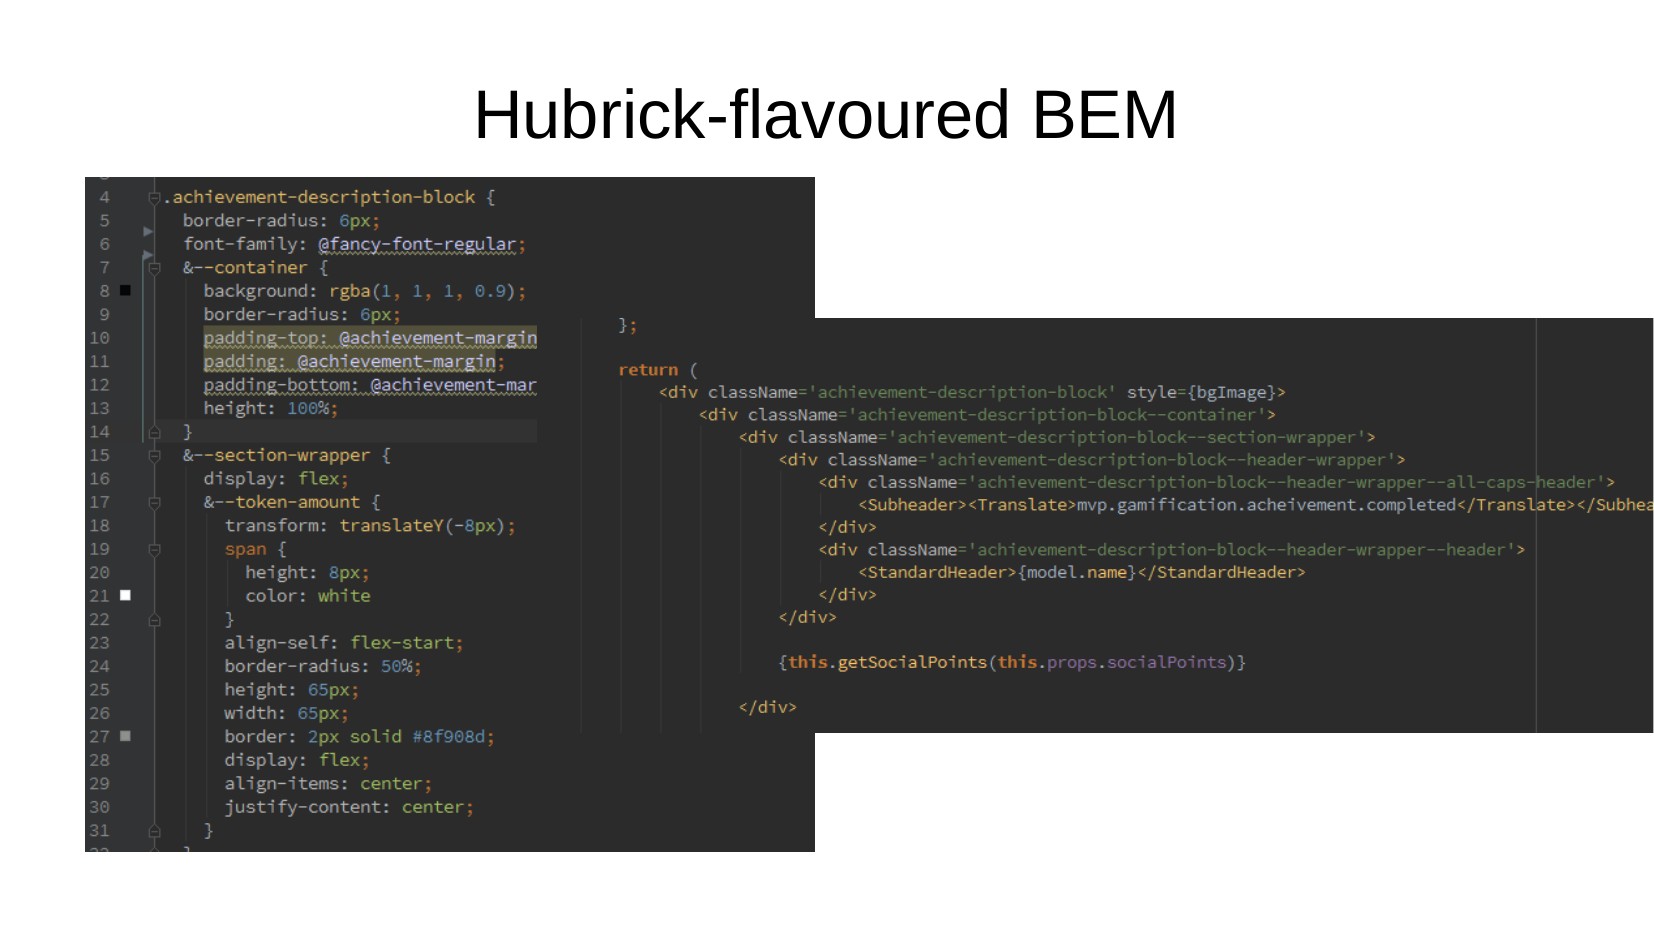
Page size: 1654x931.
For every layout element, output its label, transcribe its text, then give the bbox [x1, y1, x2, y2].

title Hubrick-flavoured BEM [82, 37, 1571, 193]
picture [85, 177, 1654, 852]
